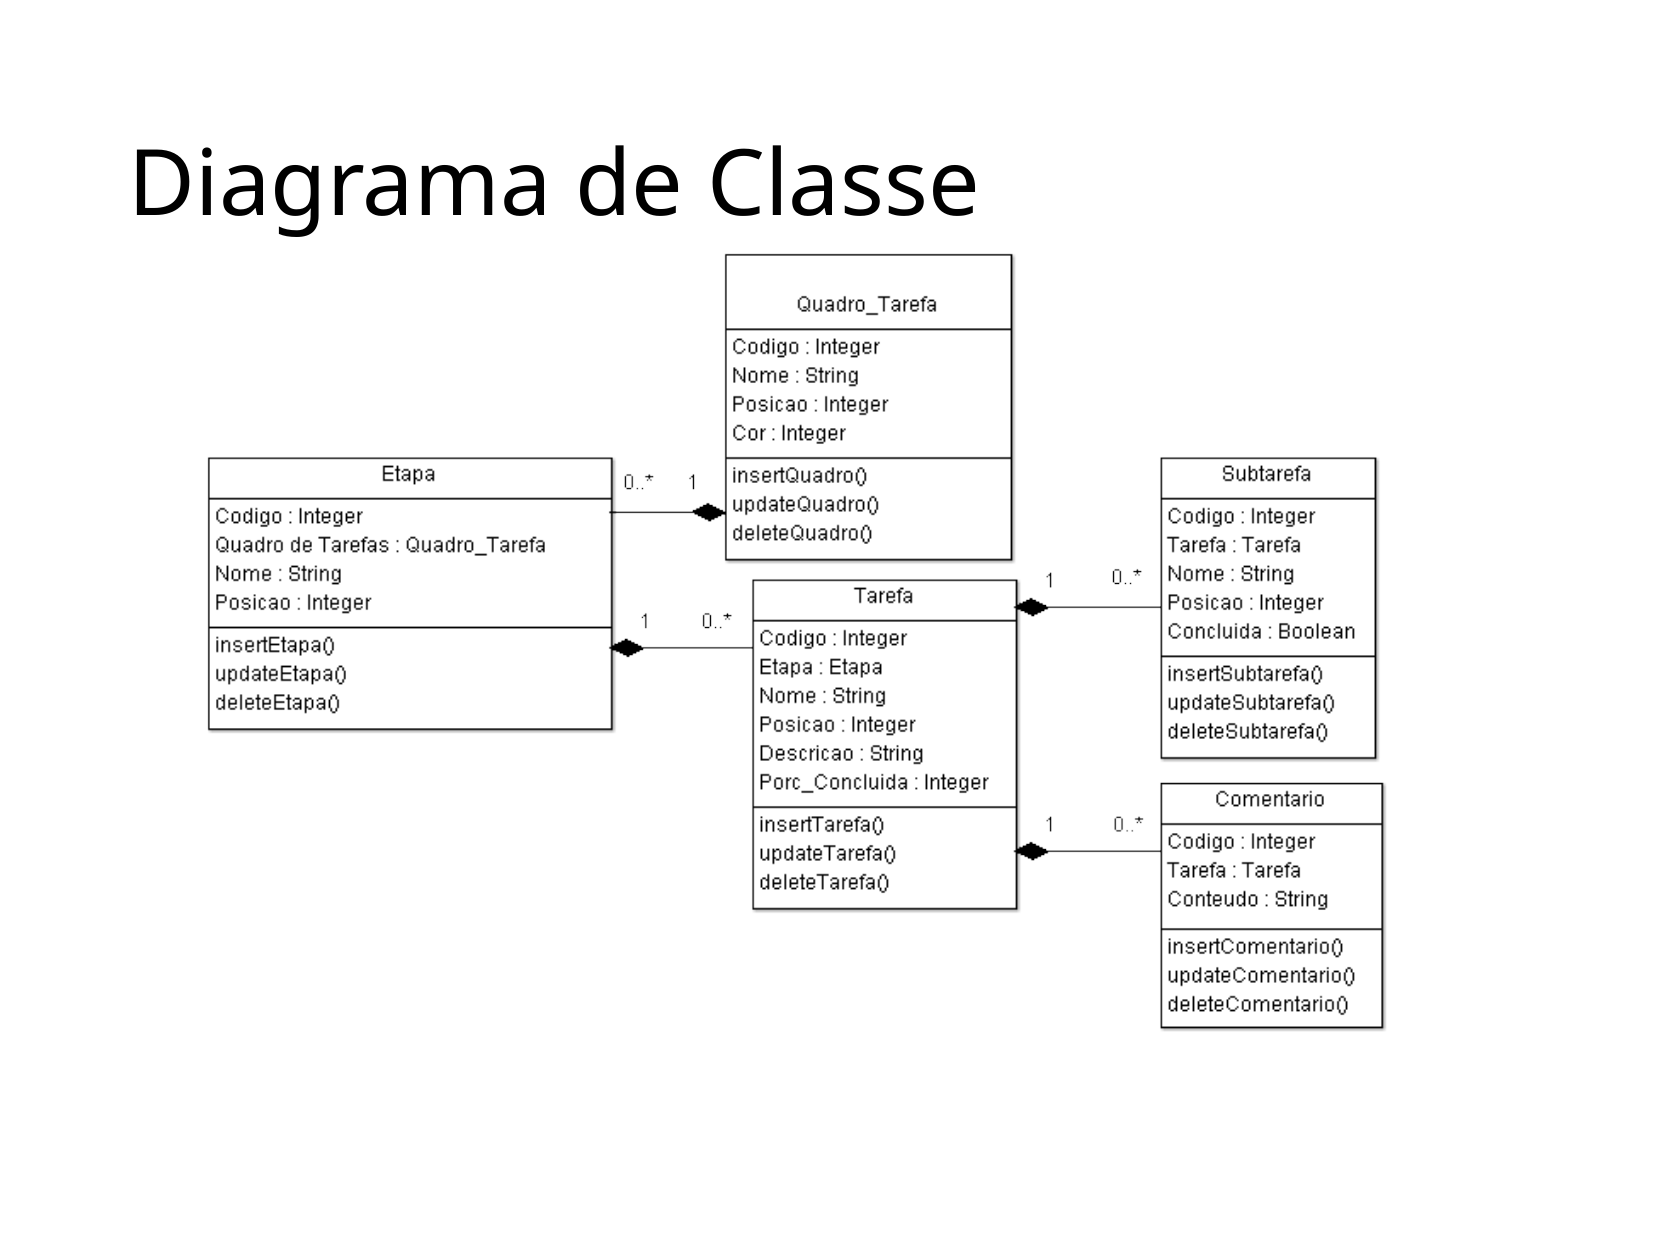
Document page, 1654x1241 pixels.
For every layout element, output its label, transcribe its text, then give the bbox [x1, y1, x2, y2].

picture [113, 200, 1477, 1241]
title Diagrama de Classe [113, 65, 1540, 306]
